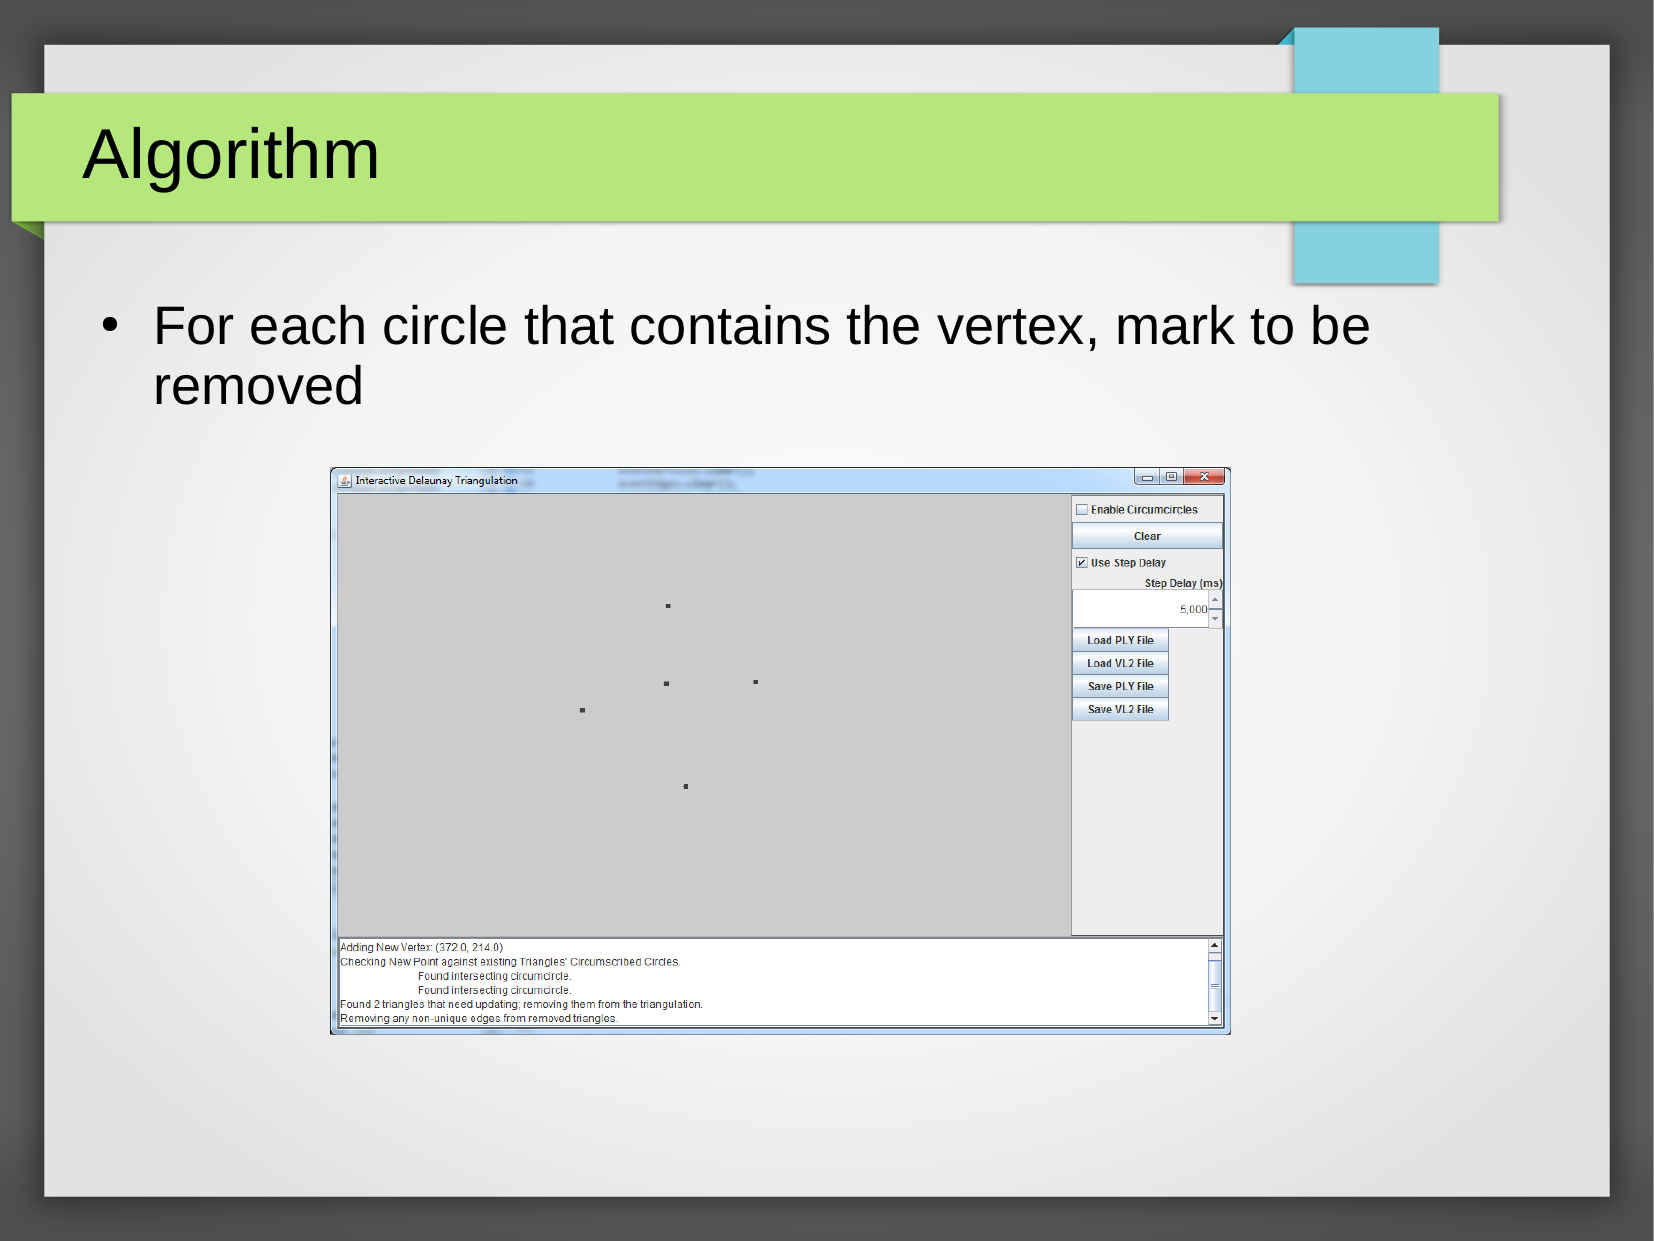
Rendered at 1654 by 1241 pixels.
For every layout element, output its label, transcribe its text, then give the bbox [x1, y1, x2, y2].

title Algorithm [82, 94, 1264, 213]
picture [0, 0, 1654, 1241]
list For each circle that contains the vertex, mark to be removed [82, 295, 1571, 1015]
